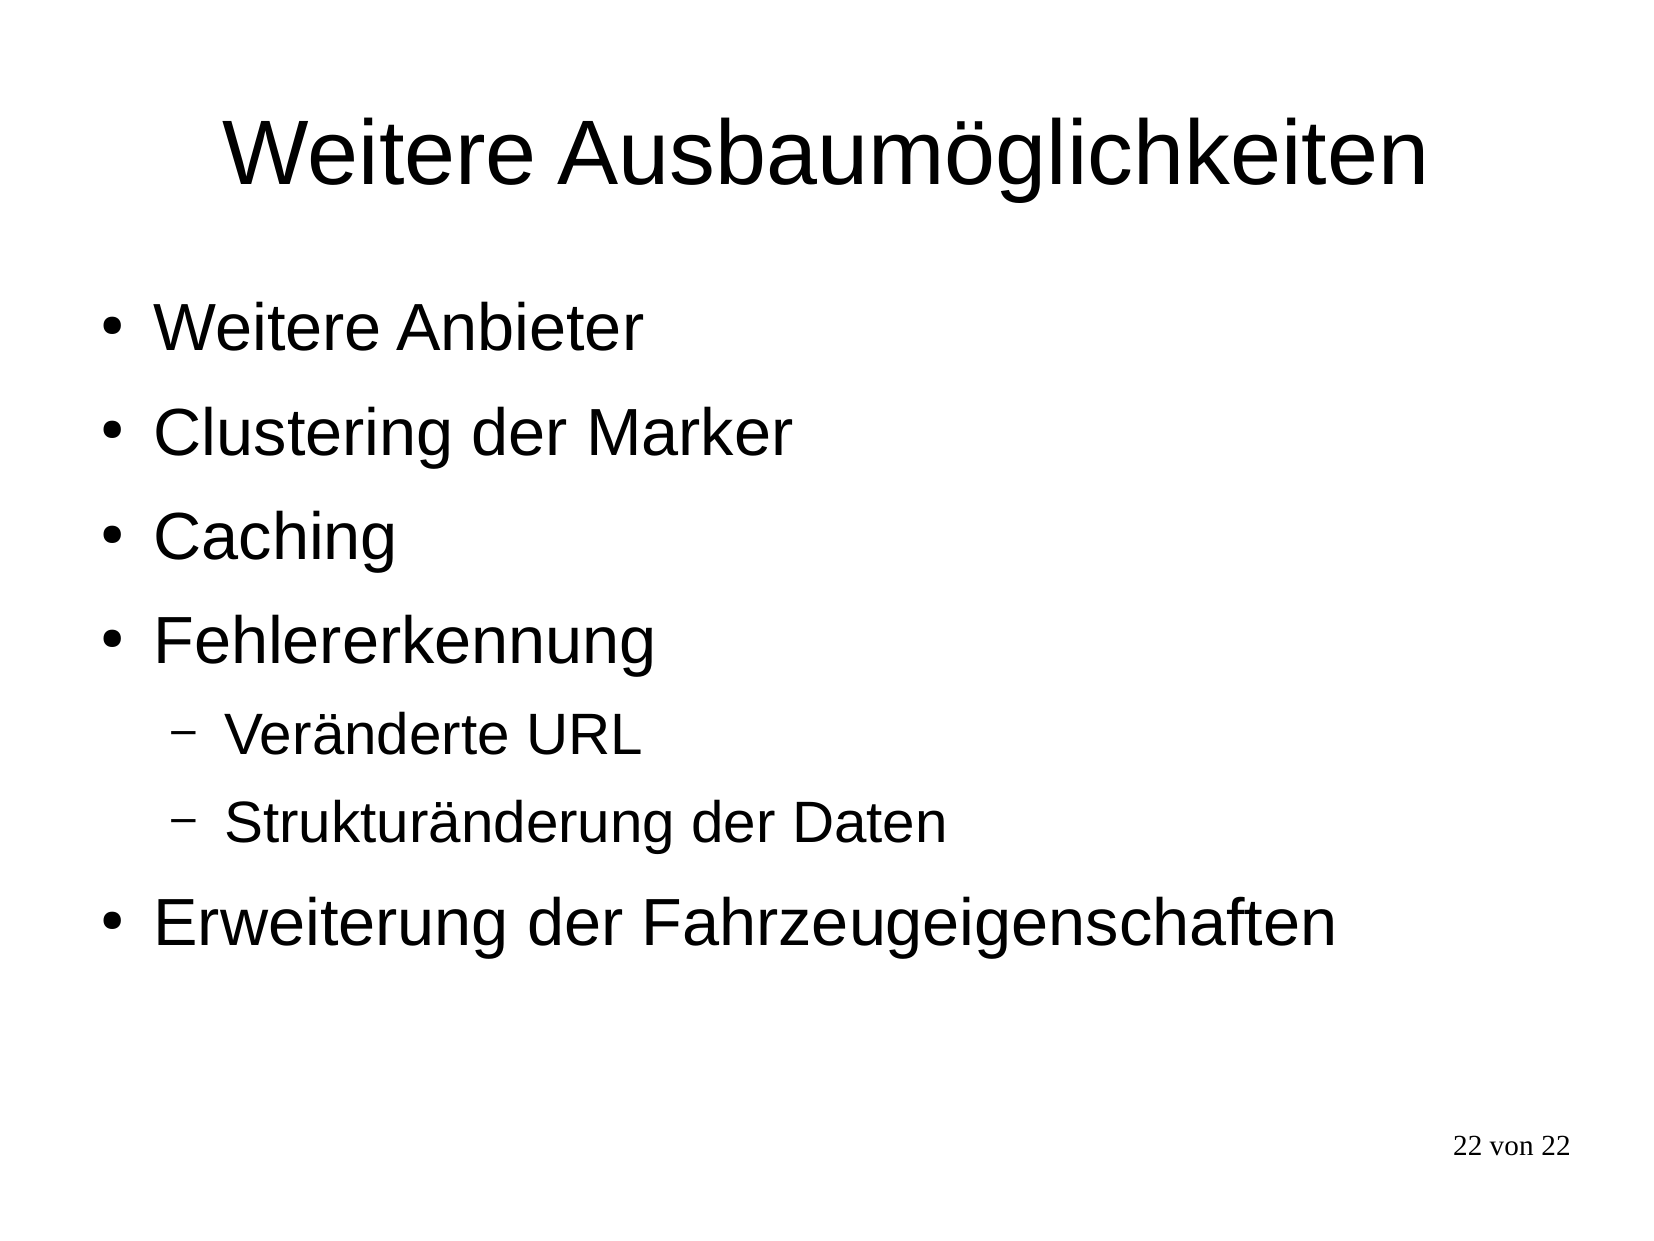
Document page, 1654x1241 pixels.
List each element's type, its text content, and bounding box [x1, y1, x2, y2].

title Weitere Ausbaumöglichkeiten [82, 49, 1571, 257]
list Weitere Anbieter Clustering der Marker Caching Fehlererkennung Veränderte URL Strukturänderung der Daten Erweiterung der Fahrzeugeigenschaften [82, 290, 1571, 1010]
